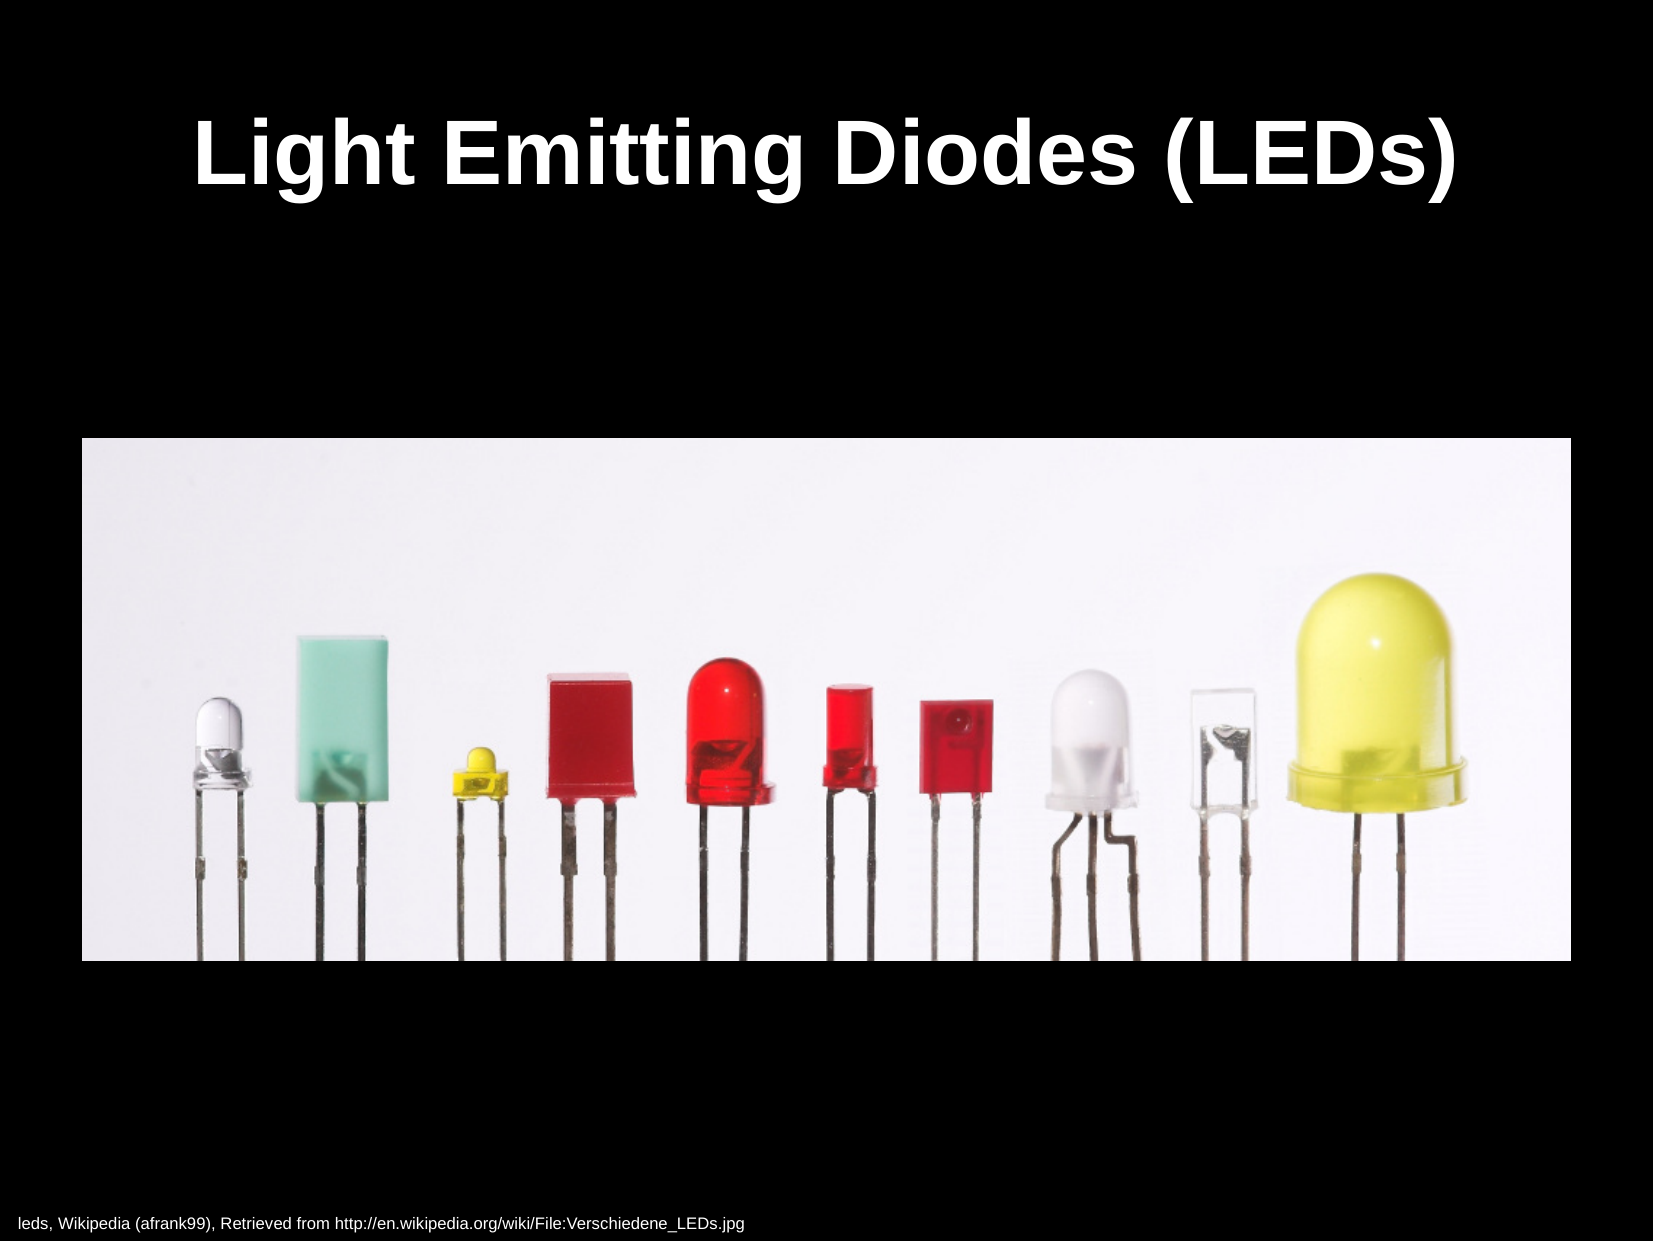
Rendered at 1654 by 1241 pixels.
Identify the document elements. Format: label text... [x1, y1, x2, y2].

picture [82, 438, 1571, 962]
title Light Emitting Diodes (LEDs) [82, 49, 1571, 257]
text_box leds, Wikipedia (afrank99), Retrieved from http://en.wikipedia.org/wiki/File:Verschiedene_LEDs.jpg [3, 1206, 757, 1241]
